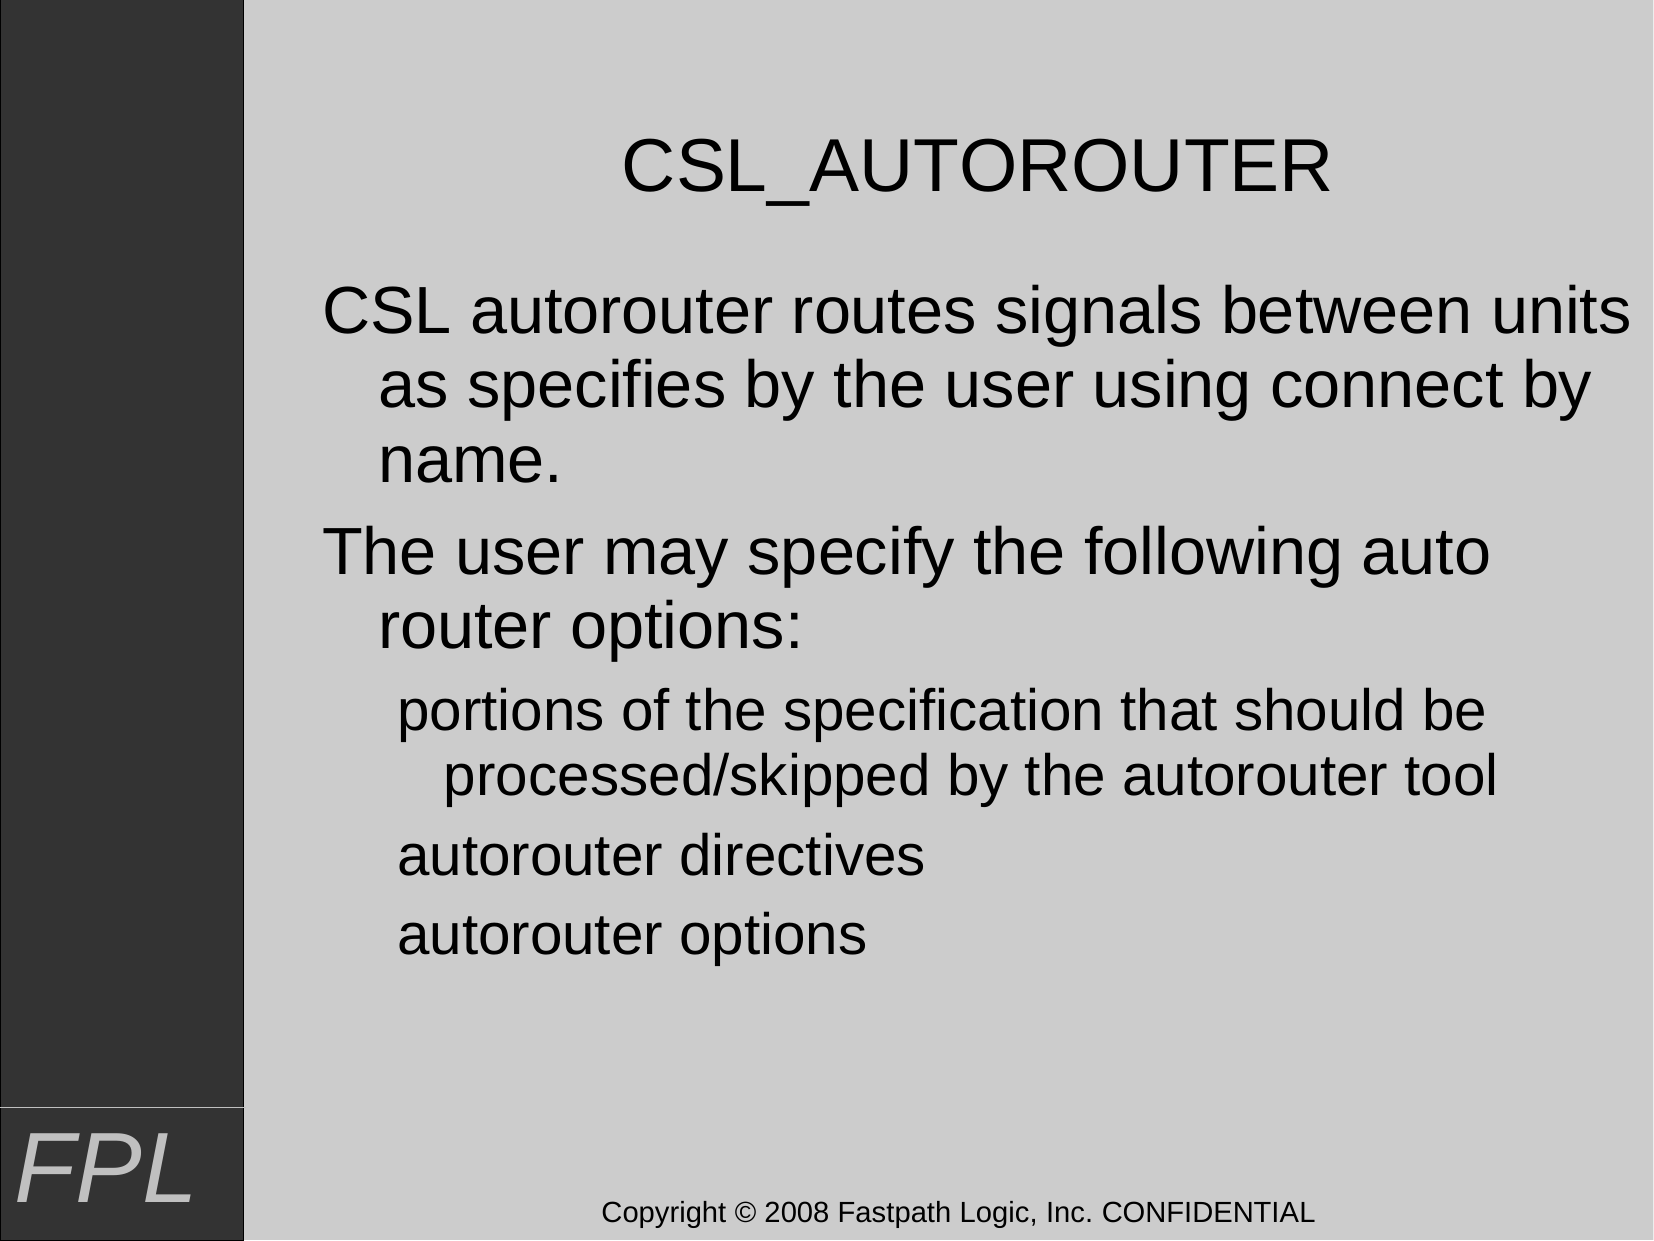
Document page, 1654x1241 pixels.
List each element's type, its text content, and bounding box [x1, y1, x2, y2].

list CSL autorouter routes signals between units as specifies by the user using connect by name. The user may specify the following auto router options: portions of the specification that should be processed/skipped by the autorouter tool autorouter directives autorouter options [322, 272, 1635, 1179]
title CSL_AUTOROUTER [427, 57, 1530, 272]
